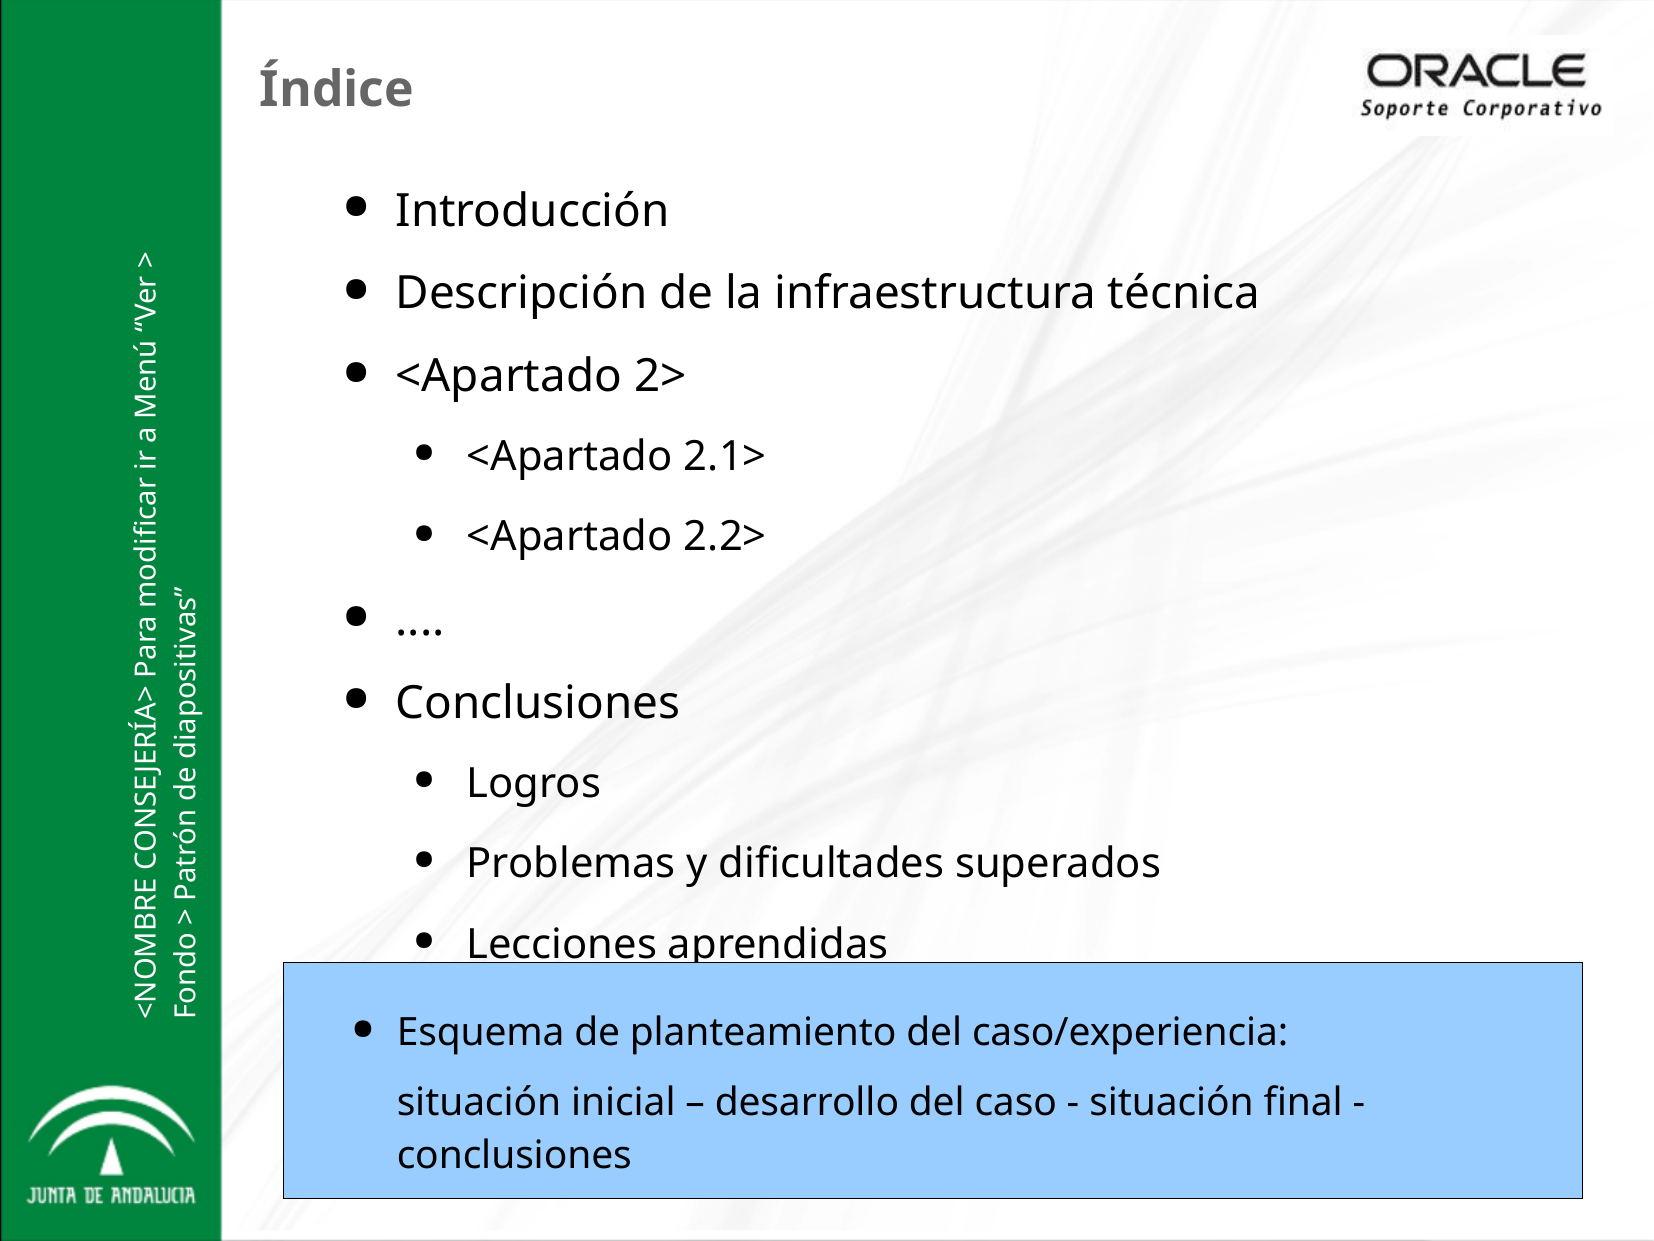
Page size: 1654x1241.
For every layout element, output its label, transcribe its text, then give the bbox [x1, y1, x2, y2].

list Esquema de planteamiento del caso/experiencia: situación inicial – desarrollo del caso - situación final - conclusiones [336, 1003, 1565, 1182]
text_box [283, 962, 1583, 1199]
picture [0, 0, 1654, 1241]
list Introducción Descripción de la infraestructura técnica <Apartado 2> <Apartado 2.1> <Apartado 2.2> .... Conclusiones Logros Problemas y dificultades superados Lecciones aprendidas Ruegos y Preguntas [324, 177, 1565, 962]
title Índice [259, 37, 1577, 136]
